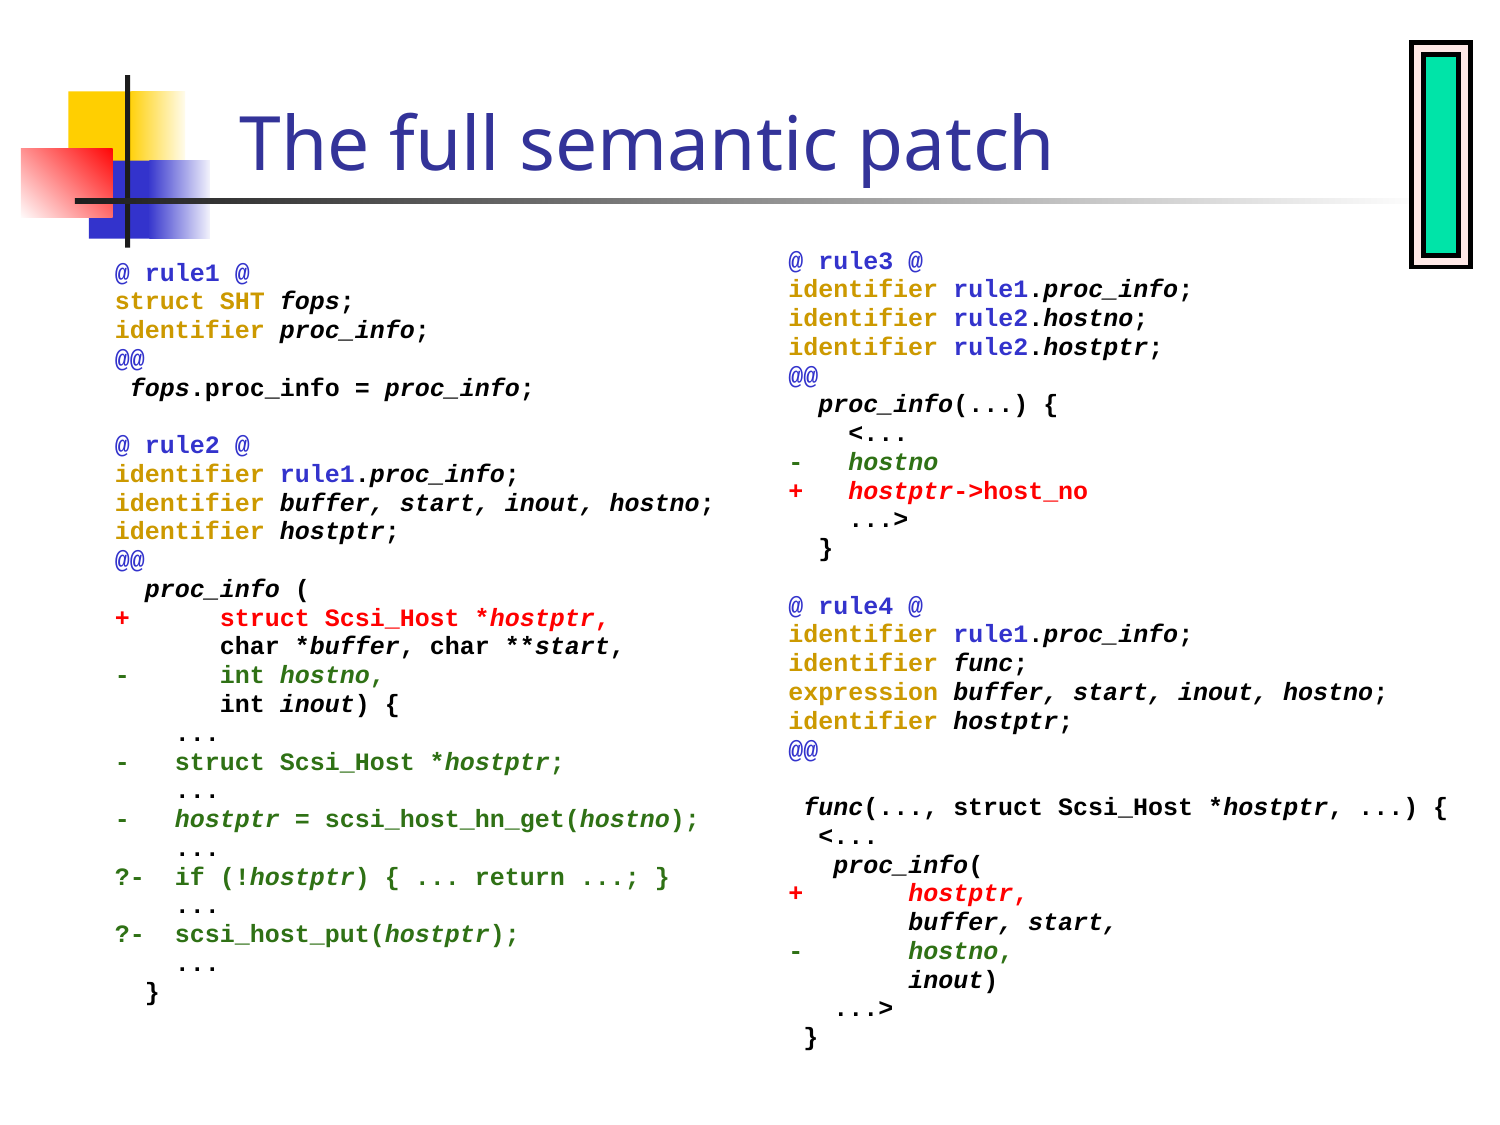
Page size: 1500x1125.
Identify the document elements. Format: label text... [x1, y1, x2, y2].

title The full semantic patch [224, 12, 1500, 200]
list @ rule1 @ struct SHT fops; identifier proc_info; @@ fops.proc_info = proc_info; @ rule2 @ identifier rule1.proc_info; identifier buffer, start, inout, hostno; identifier hostptr; @@ proc_info ( + struct Scsi_Host *hostptr, char *buffer, char **start, - int hostno, int inout) { ... - struct Scsi_Host *hostptr; ... - hostptr = scsi_host_hn_get(hostno); ... ?- if (!hostptr) { ... return ...; } ... ?- scsi_host_put(hostptr); ... } [100, 255, 738, 1070]
text_box [1411, 42, 1471, 268]
text_box @ rule3 @ identifier rule1.proc_info; identifier rule2.hostno; identifier rule2.hostptr; @@ proc_info(...) { <... - hostno + hostptr->host_no ...> } @ rule4 @ identifier rule1.proc_info; identifier func; expression buffer, start, inout, hostno; identifier hostptr; @@ func(..., struct Scsi_Host *hostptr, ...) { <... proc_info( + hostptr, buffer, start, - hostno, inout) ...> } [773, 243, 1500, 1125]
